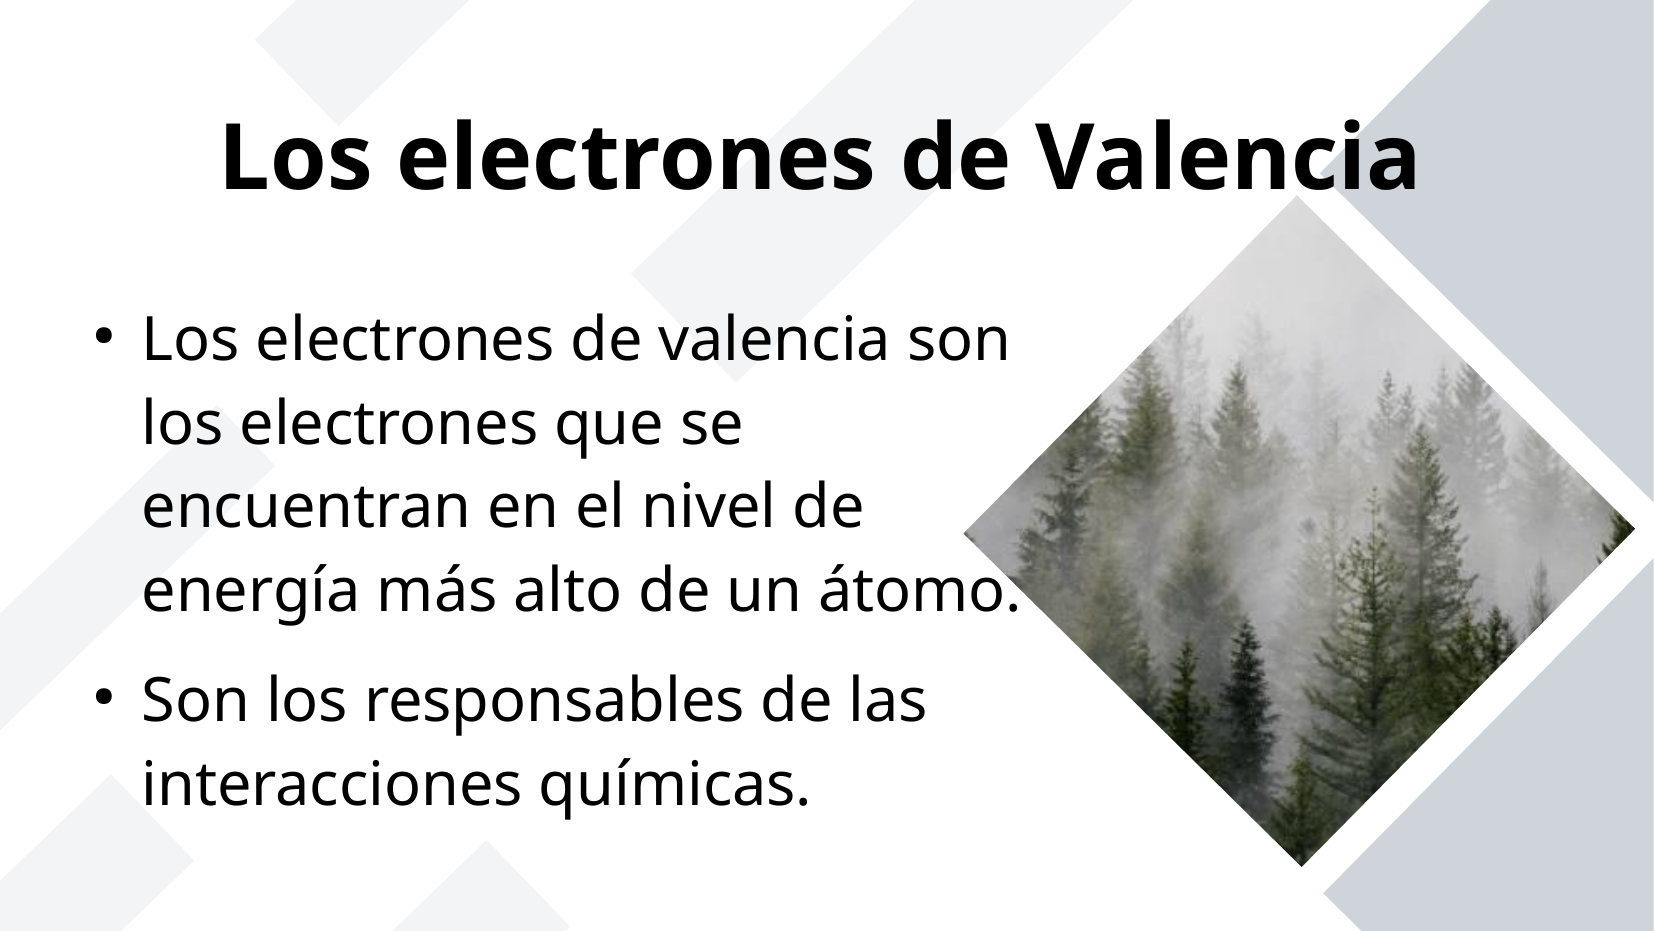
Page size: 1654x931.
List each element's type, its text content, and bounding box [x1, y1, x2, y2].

text_box [1088, 233, 1636, 867]
title Los electrones de Valencia [76, 76, 1565, 233]
list Los electrones de valencia son los electrones que se encuentran en el nivel de energía más alto de un átomo. Son los responsables de las interacciones químicas. [76, 295, 1088, 835]
